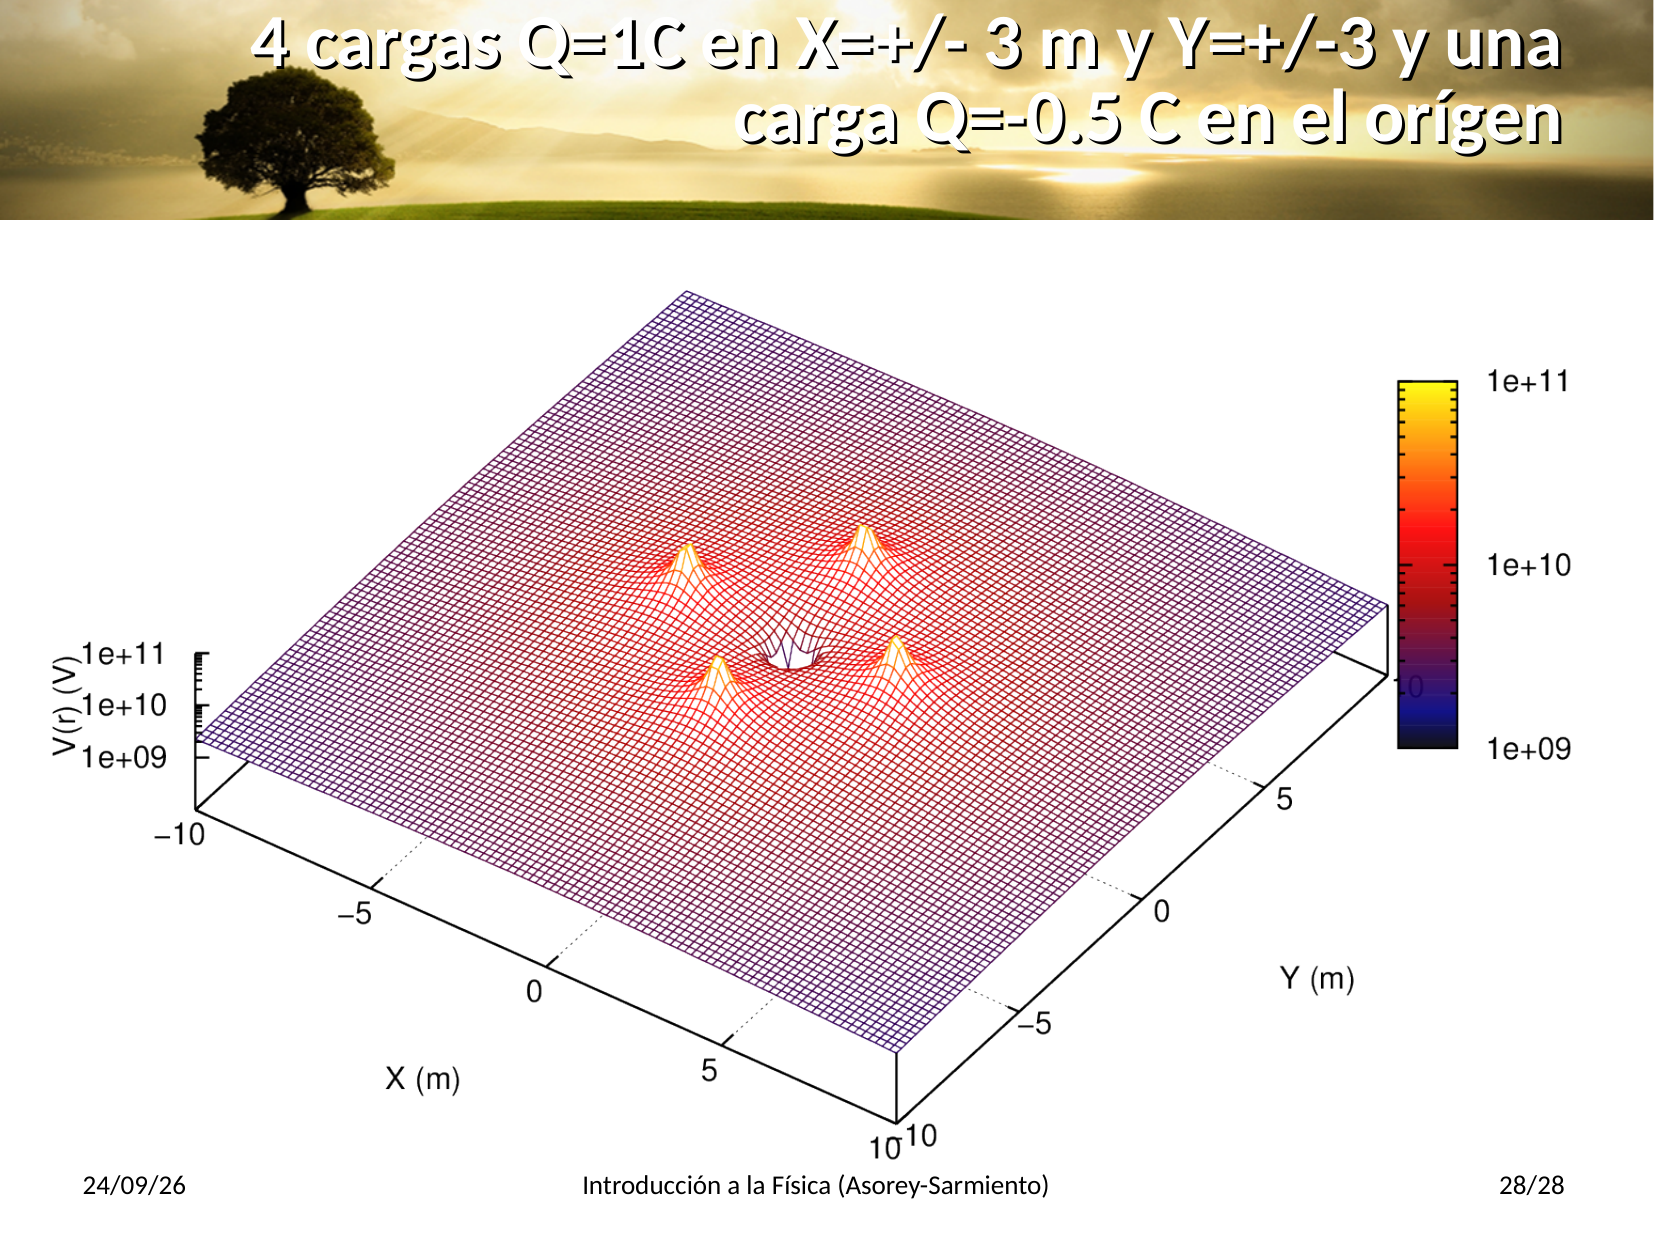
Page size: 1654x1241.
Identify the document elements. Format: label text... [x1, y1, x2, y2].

picture [0, 0, 1654, 1241]
title 4 cargas Q=1C en X=+/- 3 m y Y=+/-3 y una carga Q=-0.5 C en el orígen [75, 9, 1564, 119]
